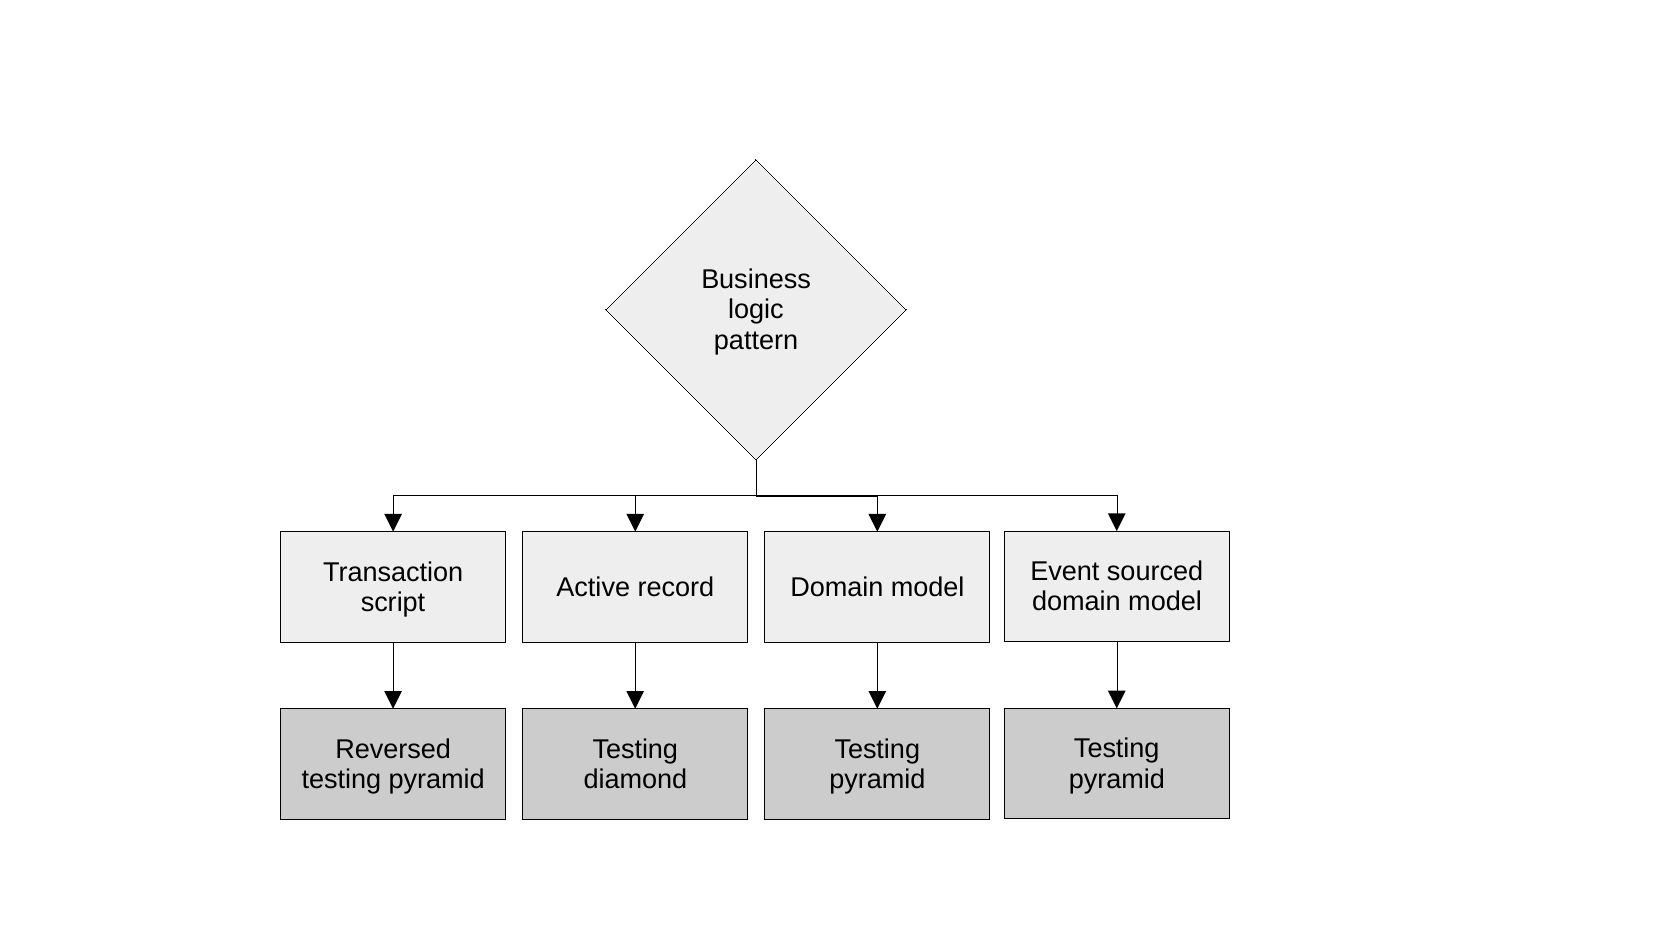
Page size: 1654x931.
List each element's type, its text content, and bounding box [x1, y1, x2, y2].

text_box Testing diamond [522, 708, 748, 820]
text_box Business logic pattern [605, 159, 907, 460]
text_box Active record [522, 531, 748, 643]
text_box Event sourced domain model [1004, 531, 1230, 642]
text_box Domain model [764, 531, 990, 643]
text_box Transaction script [280, 531, 506, 643]
text_box Testing pyramid [1004, 708, 1230, 819]
text_box [250, 138, 1264, 841]
text_box Reversed testing pyramid [280, 708, 506, 820]
text_box Testing pyramid [764, 708, 990, 820]
